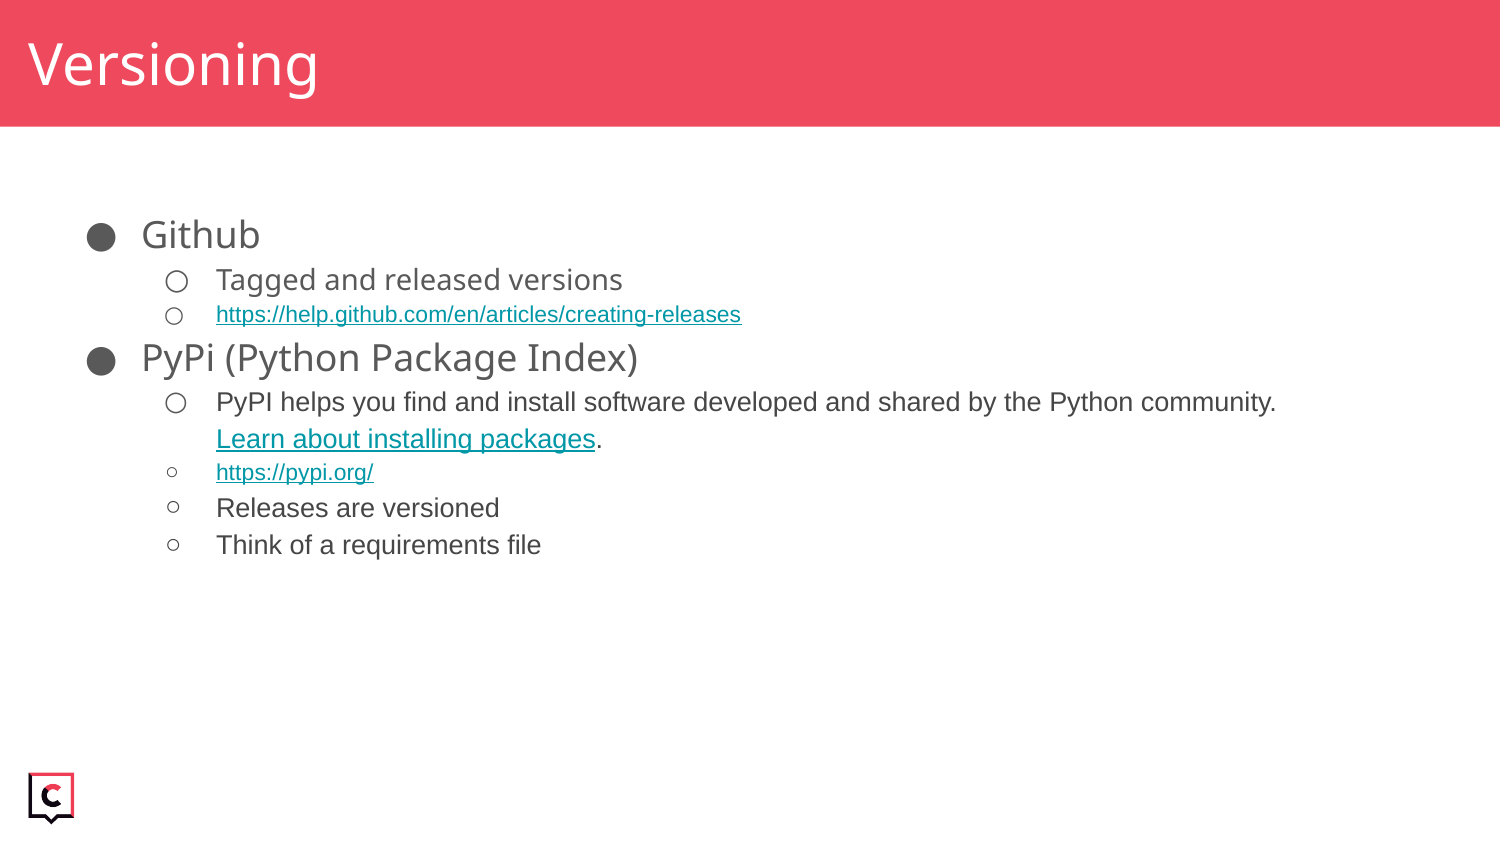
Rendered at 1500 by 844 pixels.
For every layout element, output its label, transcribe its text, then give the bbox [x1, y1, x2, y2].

picture [19, 764, 82, 830]
list Github Tagged and released versions https://help.github.com/en/articles/creating-releases PyPi (Python Package Index) PyPI helps you find and install software developed and shared by the Python community. Learn about installing packages. https://pypi.org/ Releases are versioned Think of a requirements file [51, 189, 1449, 750]
title Versioning [13, 12, 1412, 107]
